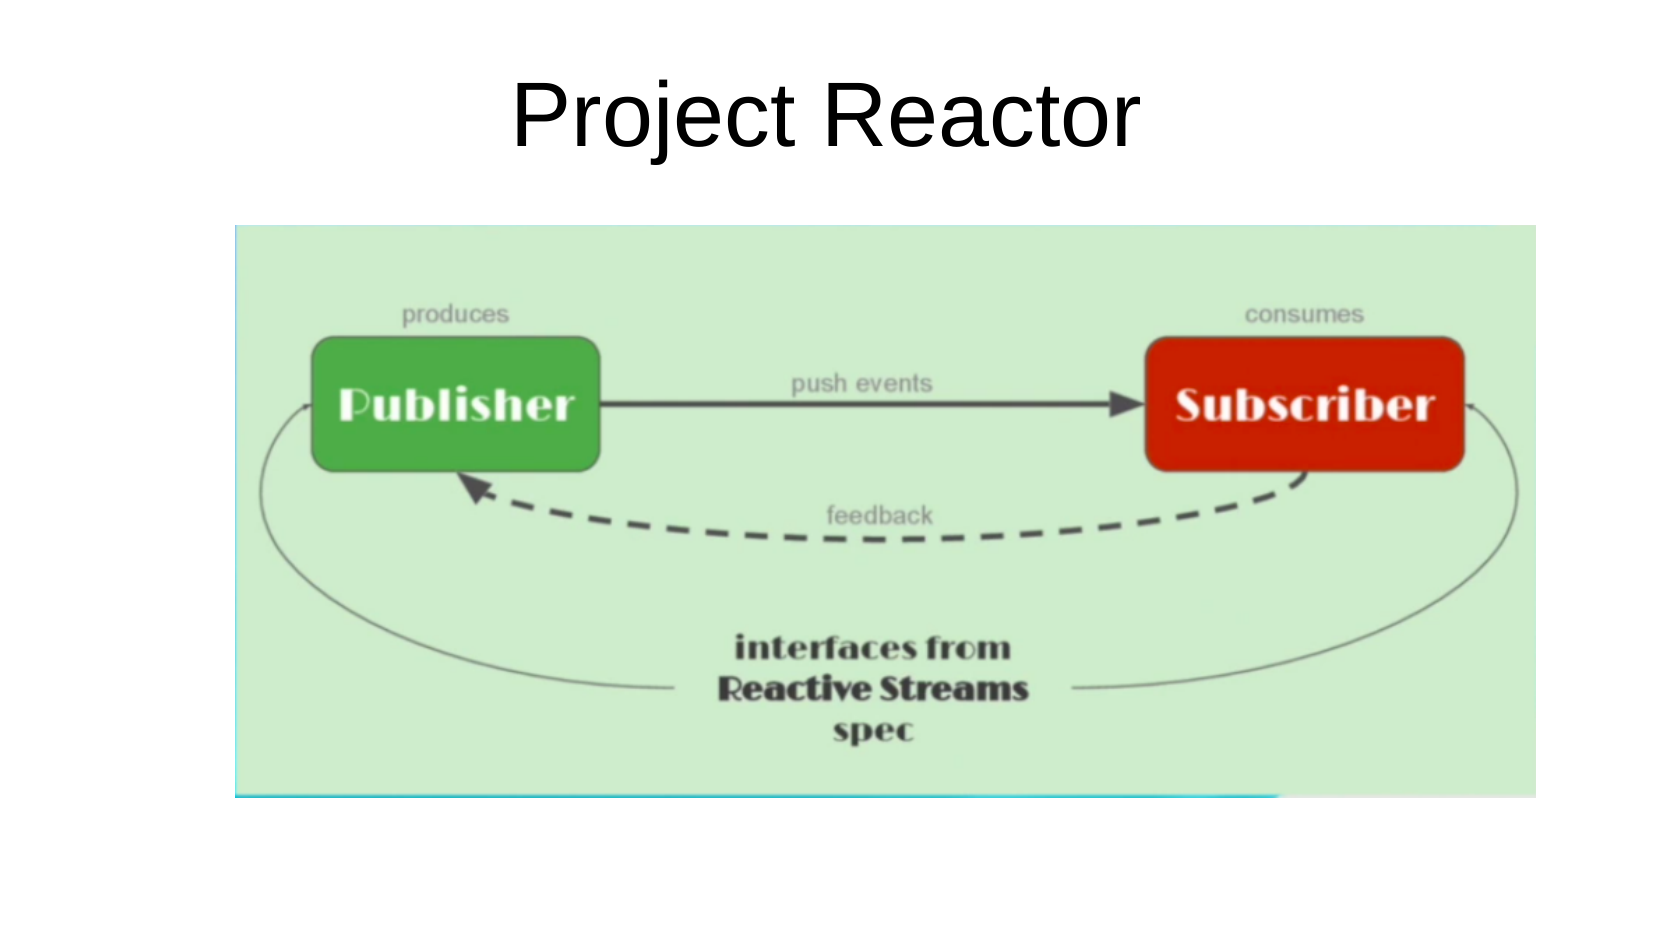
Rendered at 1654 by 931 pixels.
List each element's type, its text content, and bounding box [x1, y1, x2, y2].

picture [235, 225, 1536, 798]
title Project Reactor [82, 37, 1571, 193]
